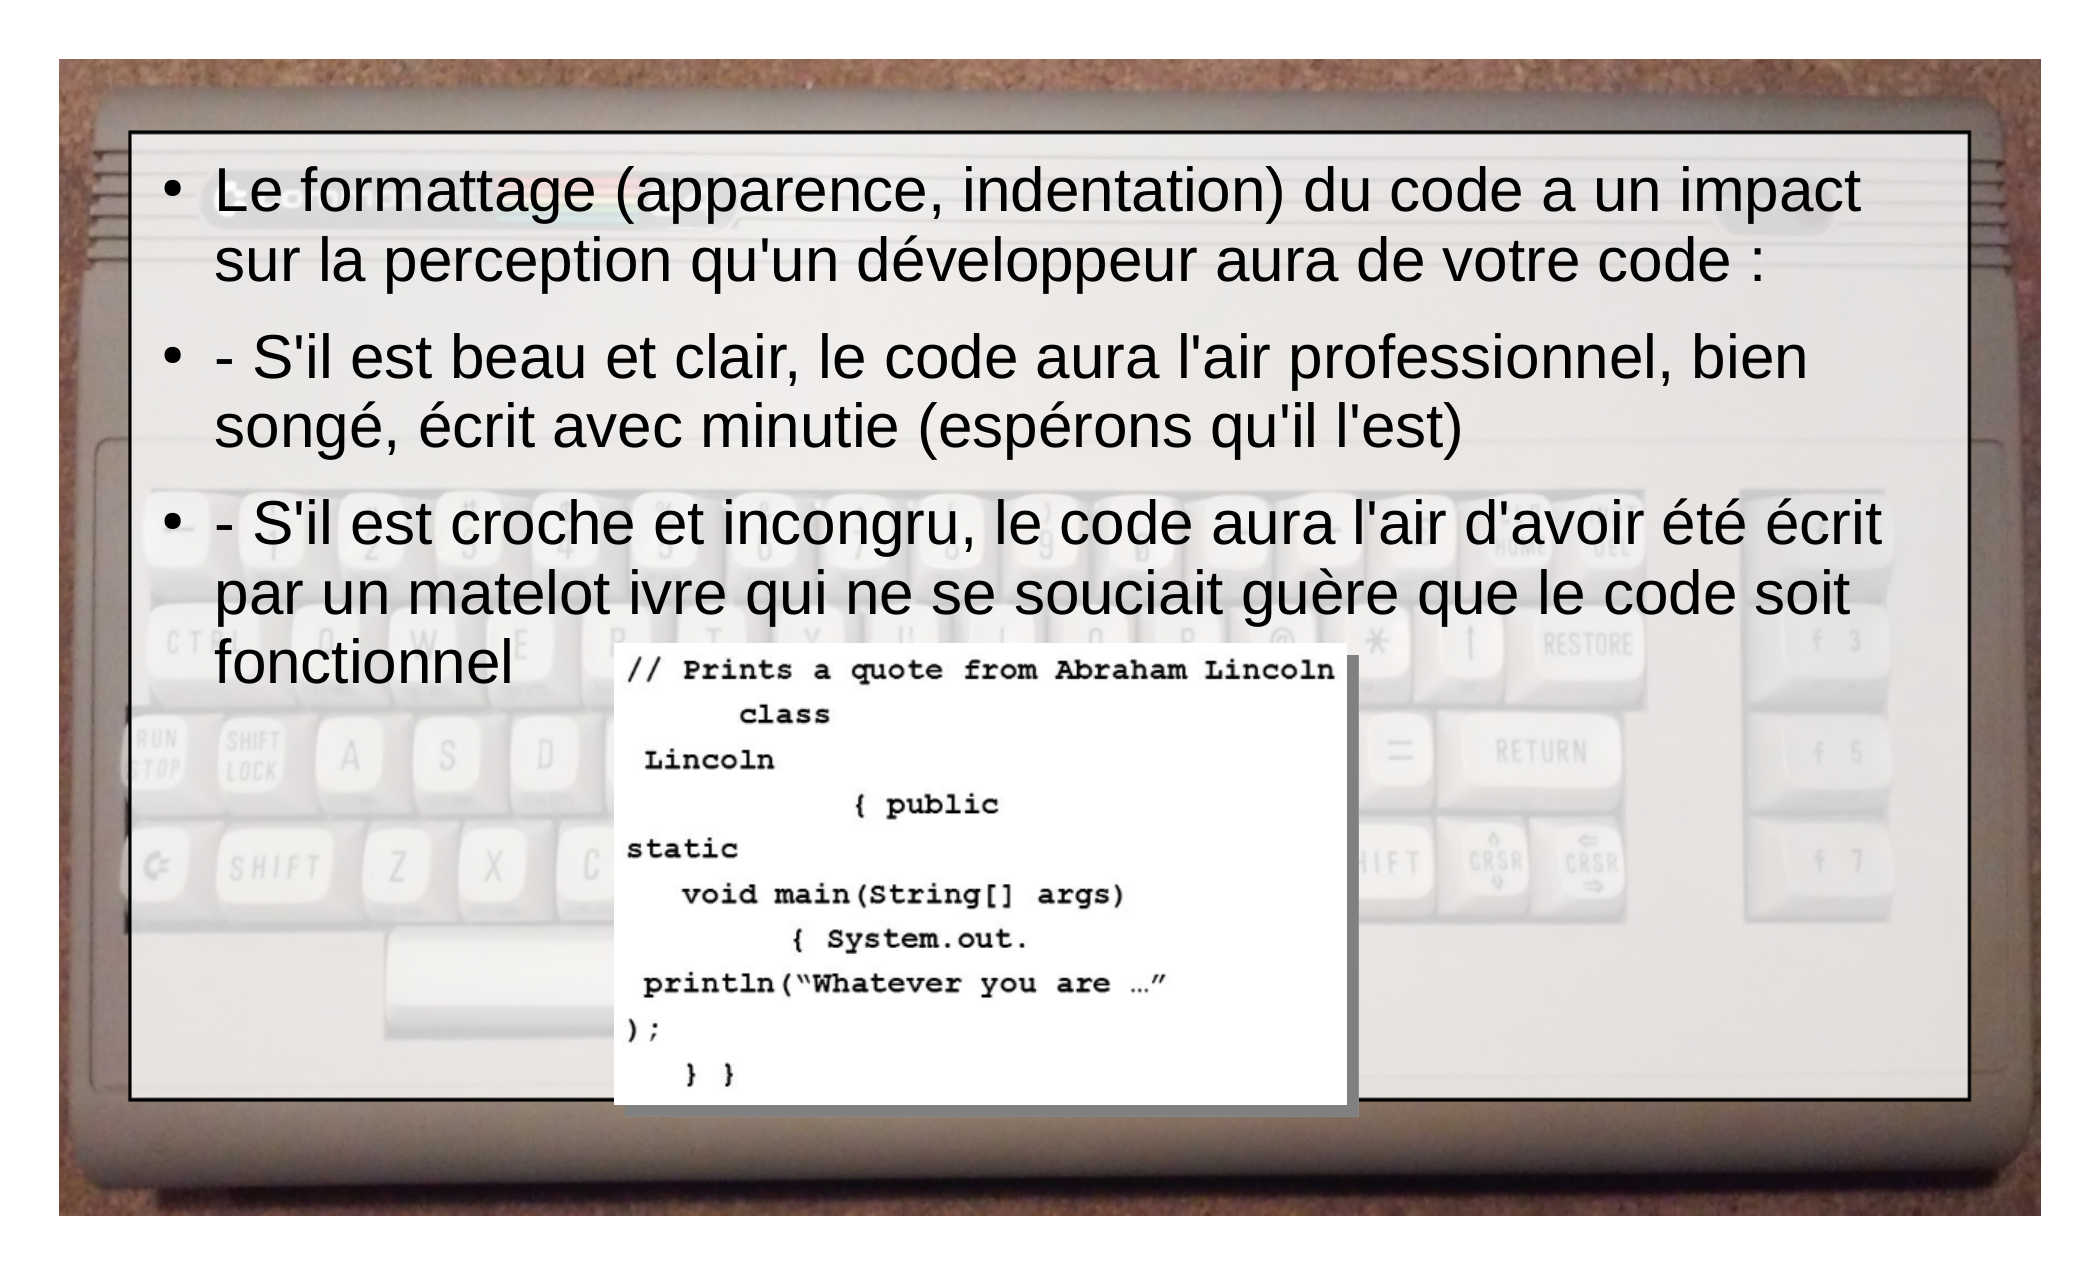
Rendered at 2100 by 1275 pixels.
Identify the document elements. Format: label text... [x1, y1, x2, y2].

picture [59, 59, 2041, 1216]
list Le formattage (apparence, indentation) du code a un impact sur la perception qu'un développeur aura de votre code : - S'il est beau et clair, le code aura l'air professionnel, bien songé, écrit avec minutie (espérons qu'il l'est) - S'il est croche et incongru, le code aura l'air d'avoir été écrit par un matelot ivre qui ne se souciait guère que le code soit fonctionnel [143, 155, 1928, 919]
